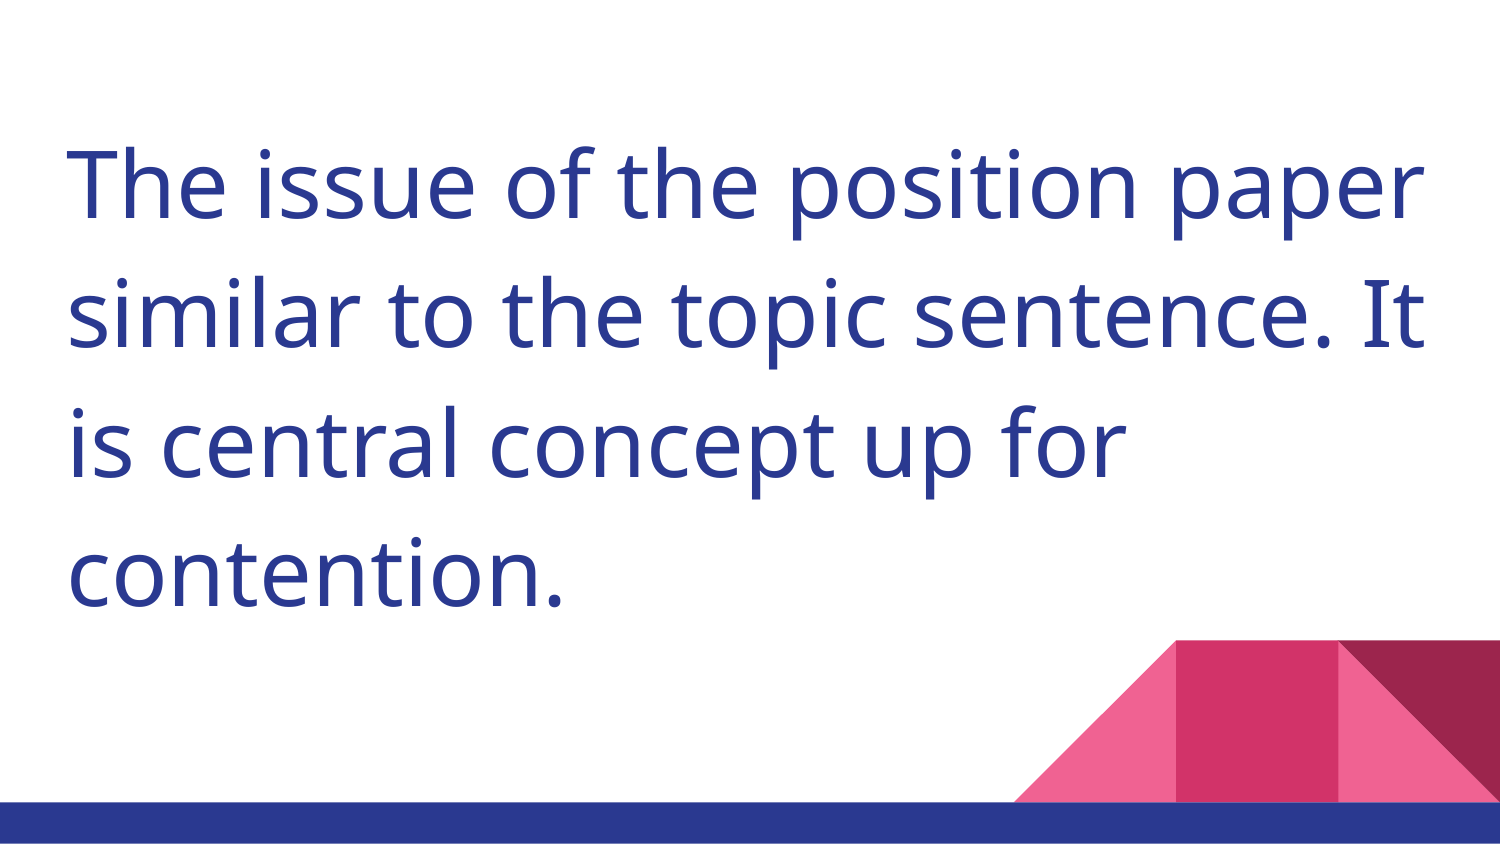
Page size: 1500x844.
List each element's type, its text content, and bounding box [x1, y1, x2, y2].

list The issue of the position paper similar to the topic sentence. It is central concept up for contention. [51, 92, 1449, 750]
